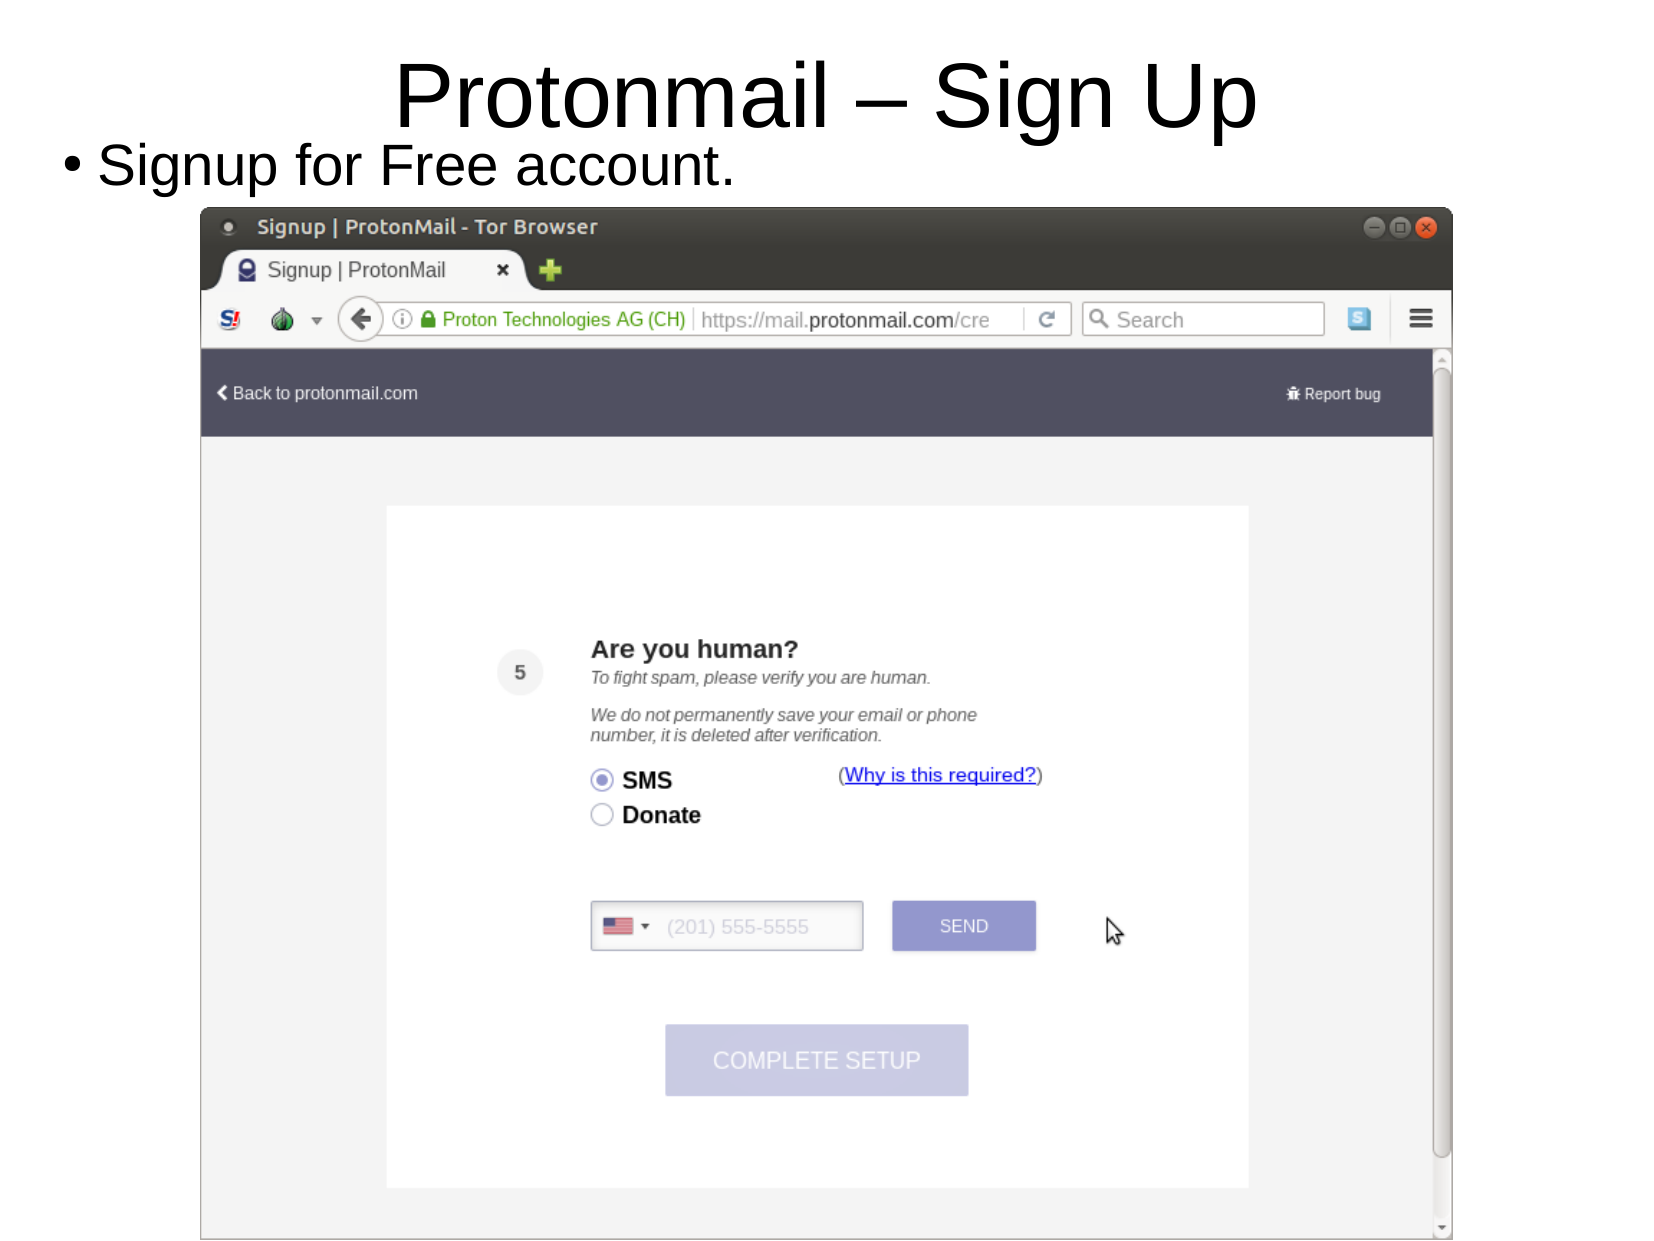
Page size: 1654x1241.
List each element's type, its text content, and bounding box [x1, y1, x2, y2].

picture [200, 207, 1453, 1240]
text_box Signup for Free account. [47, 135, 1595, 195]
title Protonmail – Sign Up [82, 44, 1571, 135]
